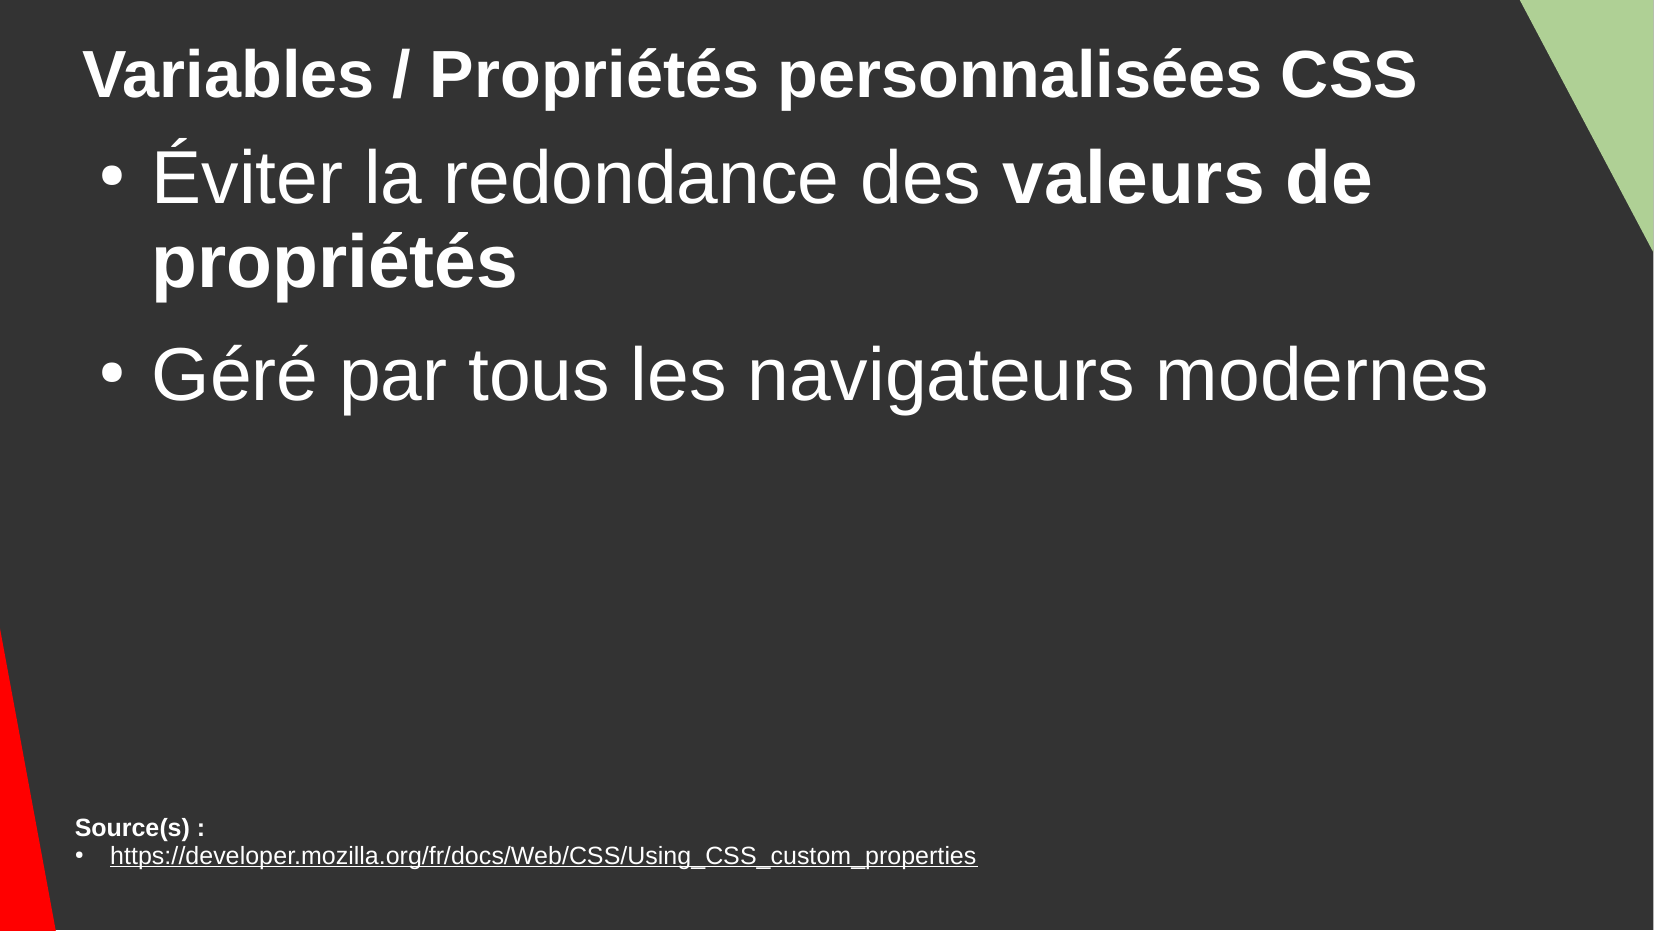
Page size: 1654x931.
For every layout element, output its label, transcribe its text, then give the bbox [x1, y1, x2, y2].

title Variables / Propriétés personnalisées CSS [82, 37, 1571, 114]
text_box [0, 628, 56, 931]
text_box Source(s) : https://developer.mozilla.org/fr/docs/Web/CSS/Using_CSS_custom_properties [60, 806, 1546, 931]
list Éviter la redondance des valeurs de propriétés Géré par tous les navigateurs modernes [80, 135, 1605, 449]
text_box [1519, 0, 1654, 254]
